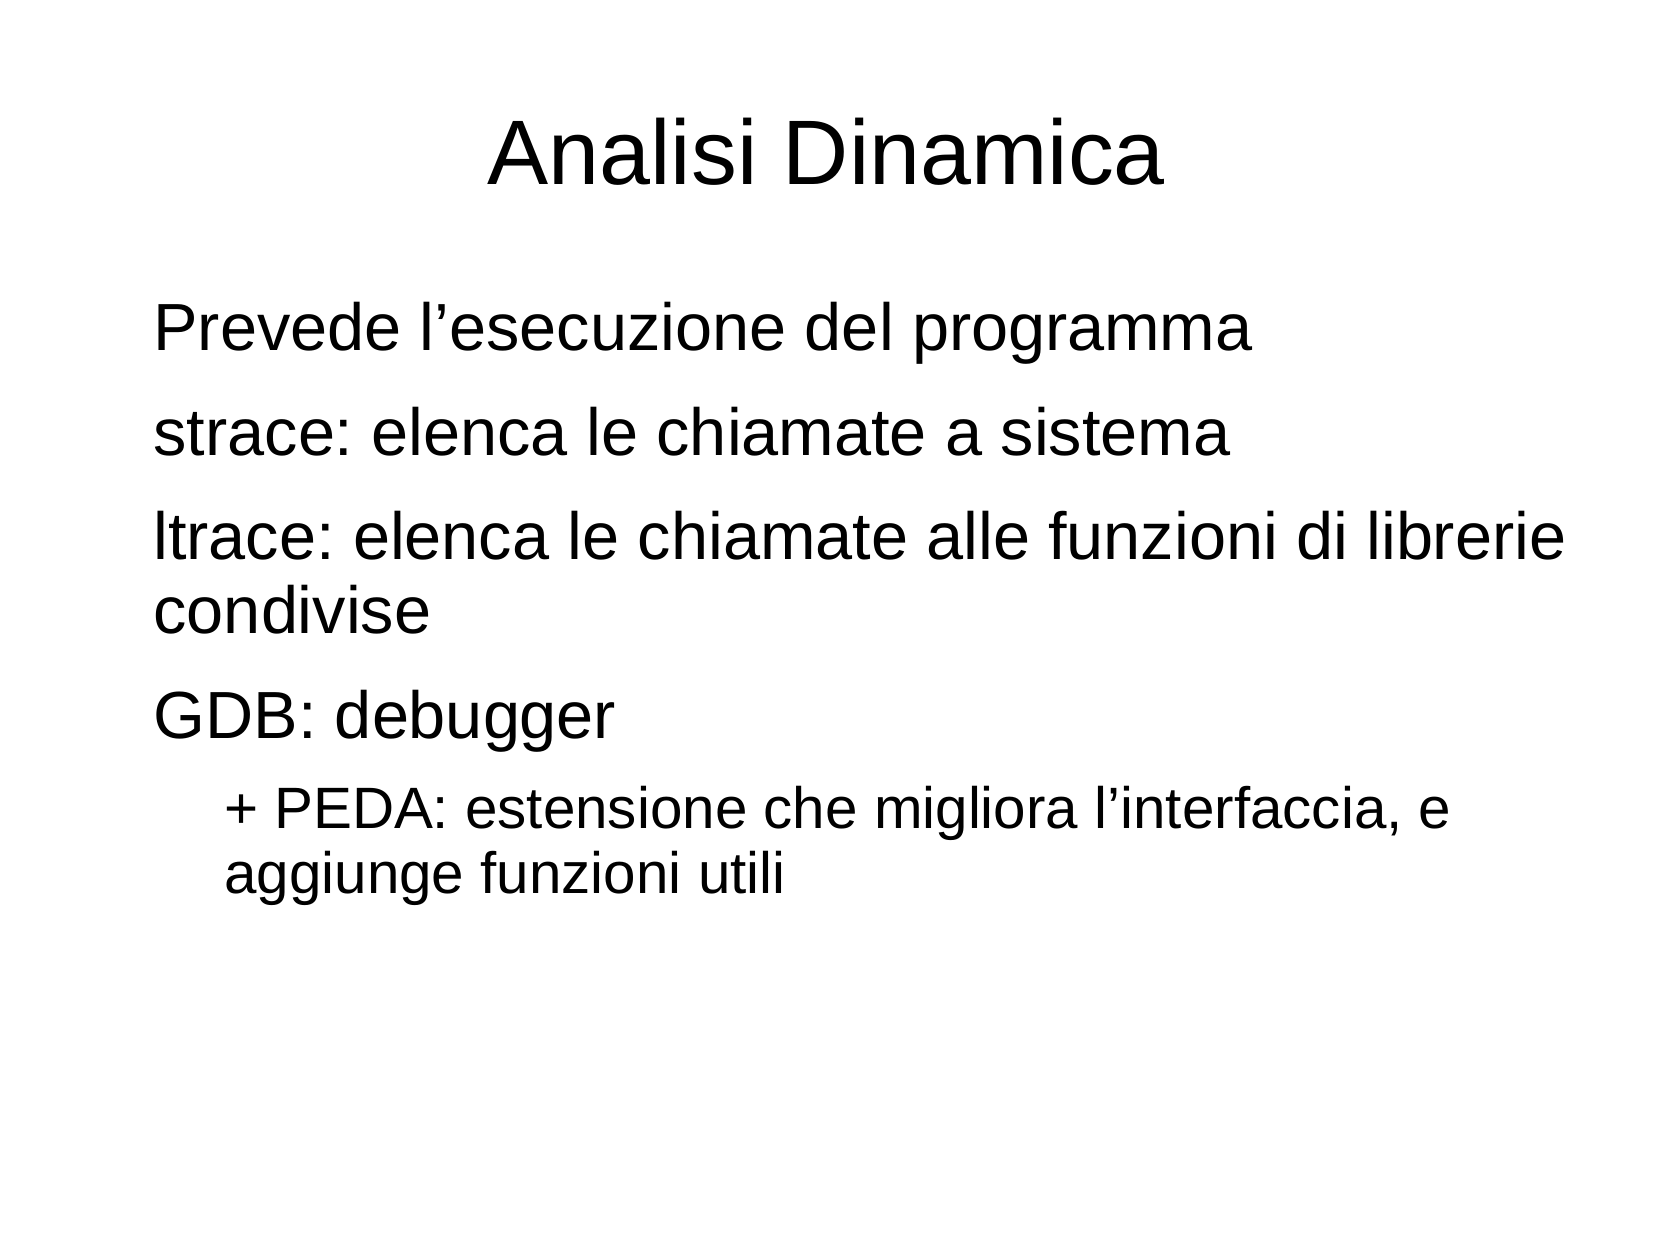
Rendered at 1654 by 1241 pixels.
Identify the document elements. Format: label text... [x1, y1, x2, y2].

title Analisi Dinamica [82, 49, 1571, 257]
list Prevede l’esecuzione del programma strace: elenca le chiamate a sistema ltrace: elenca le chiamate alle funzioni di librerie condivise GDB: debugger + PEDA: estensione che migliora l’interfaccia, e aggiunge funzioni utili [82, 290, 1571, 1010]
